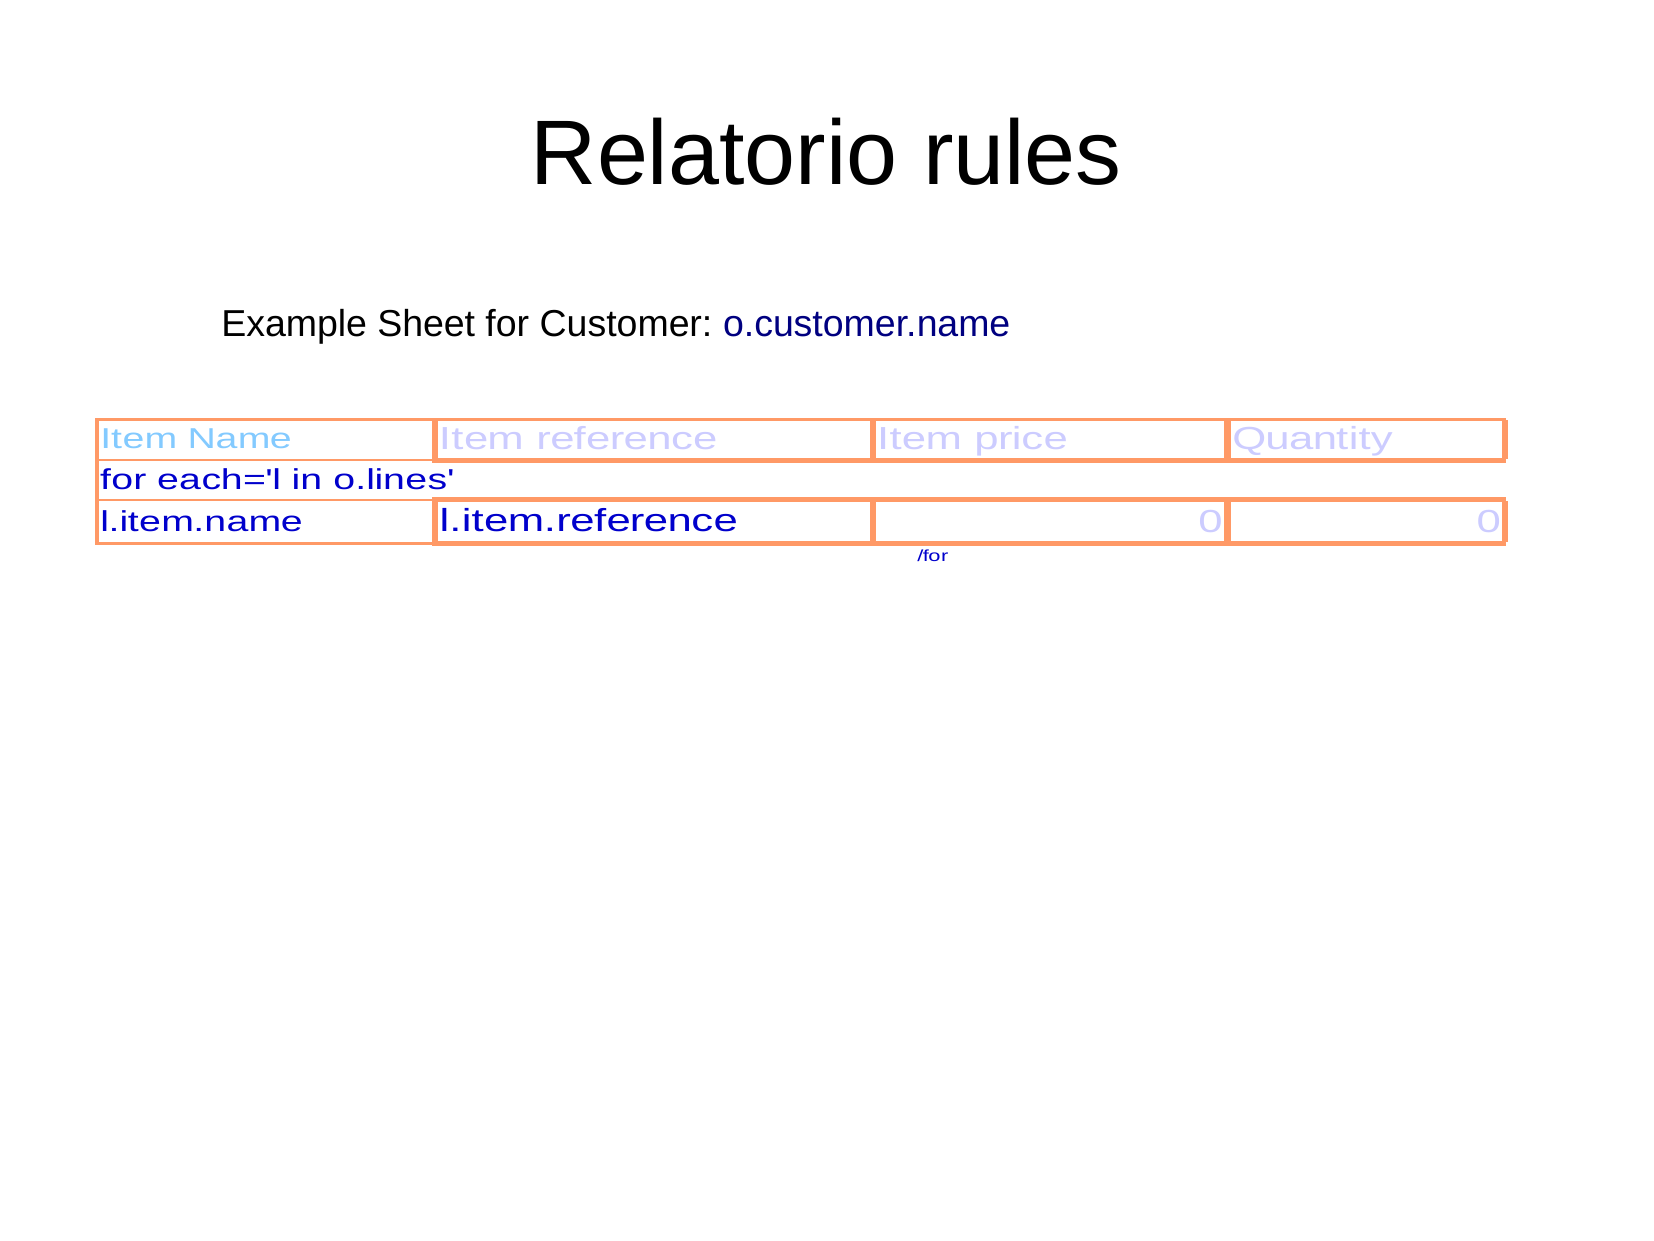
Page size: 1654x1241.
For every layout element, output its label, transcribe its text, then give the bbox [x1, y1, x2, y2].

text_box Example Sheet for Customer: o.customer.name [206, 295, 1024, 357]
title Relatorio rules [82, 56, 1571, 250]
chart [95, 418, 1508, 1063]
